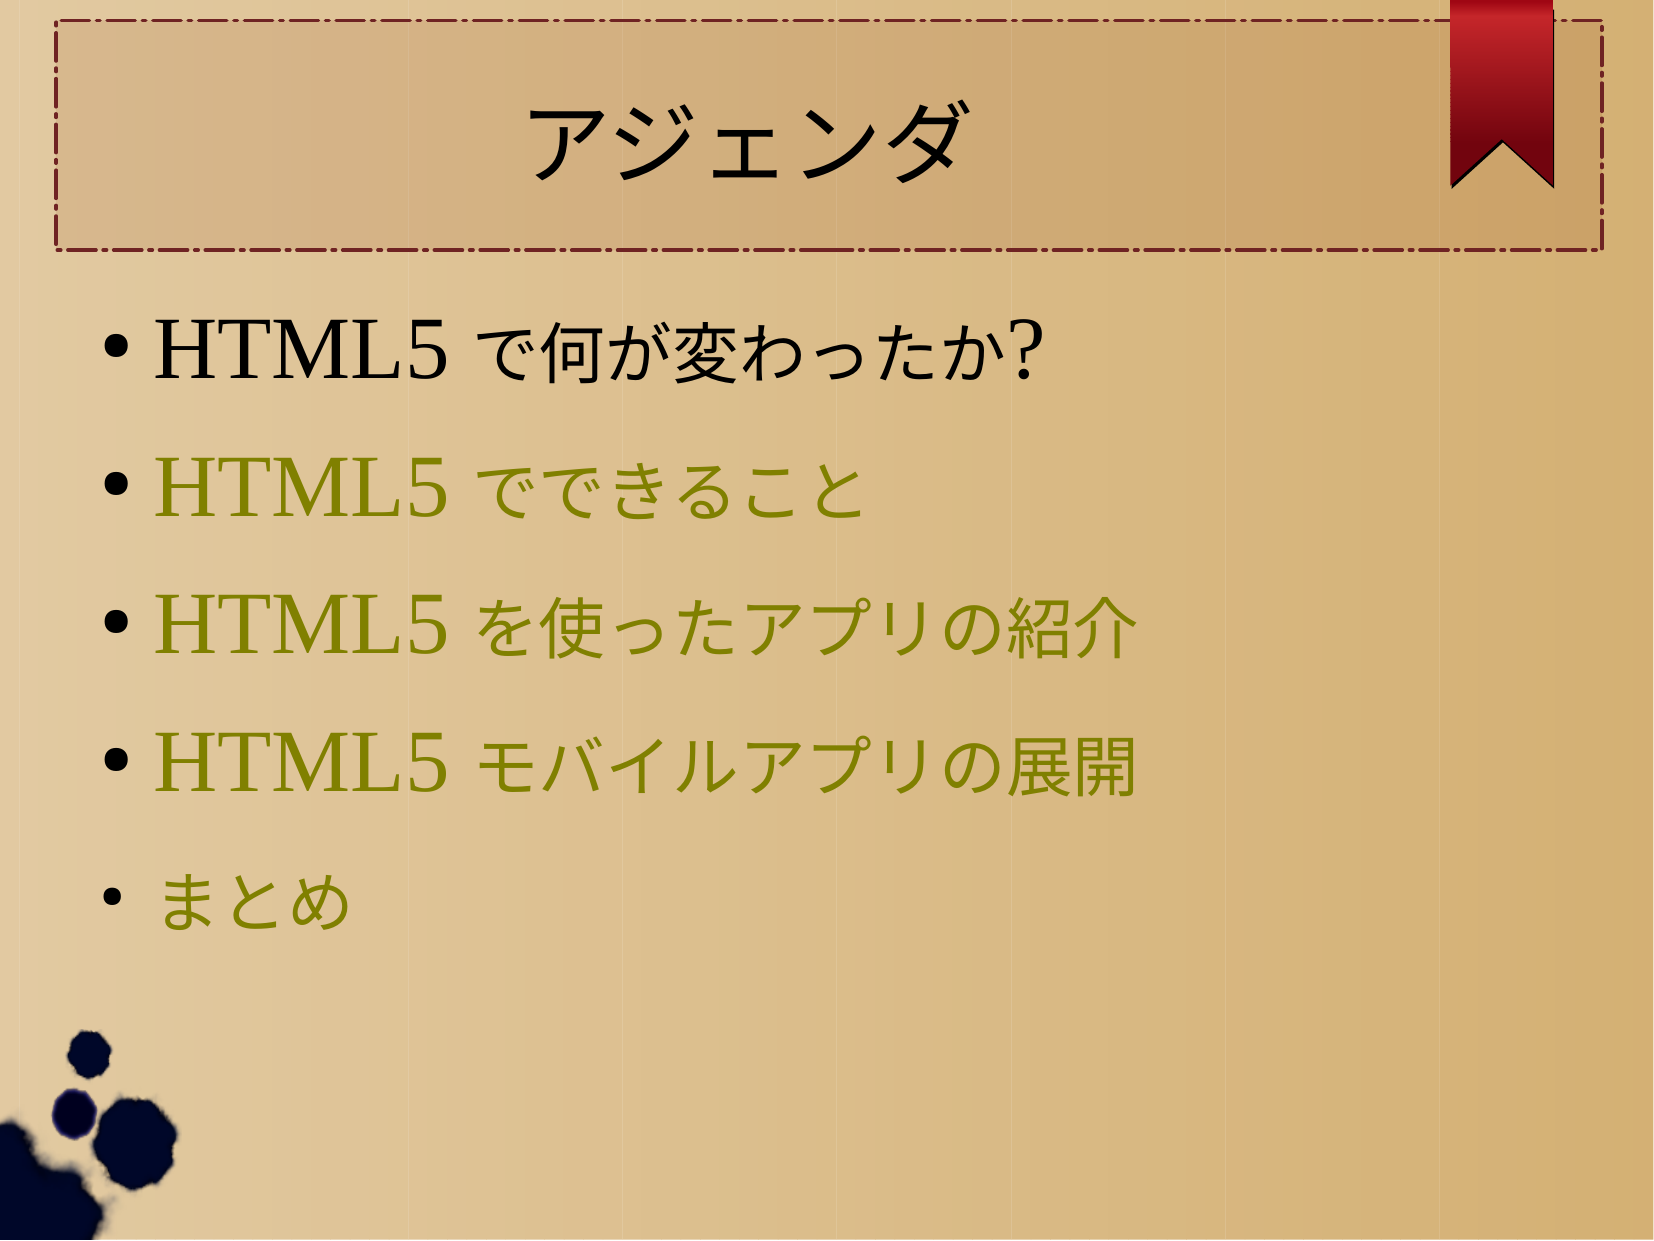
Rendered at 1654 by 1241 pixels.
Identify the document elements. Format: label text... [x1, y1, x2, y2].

title アジェンダ [82, 47, 1412, 229]
list HTML5 で何が変わったか? HTML5 でできること HTML5 を使ったアプリの紹介 HTML5 モバイルアプリの展開 まとめ [82, 299, 1571, 1019]
